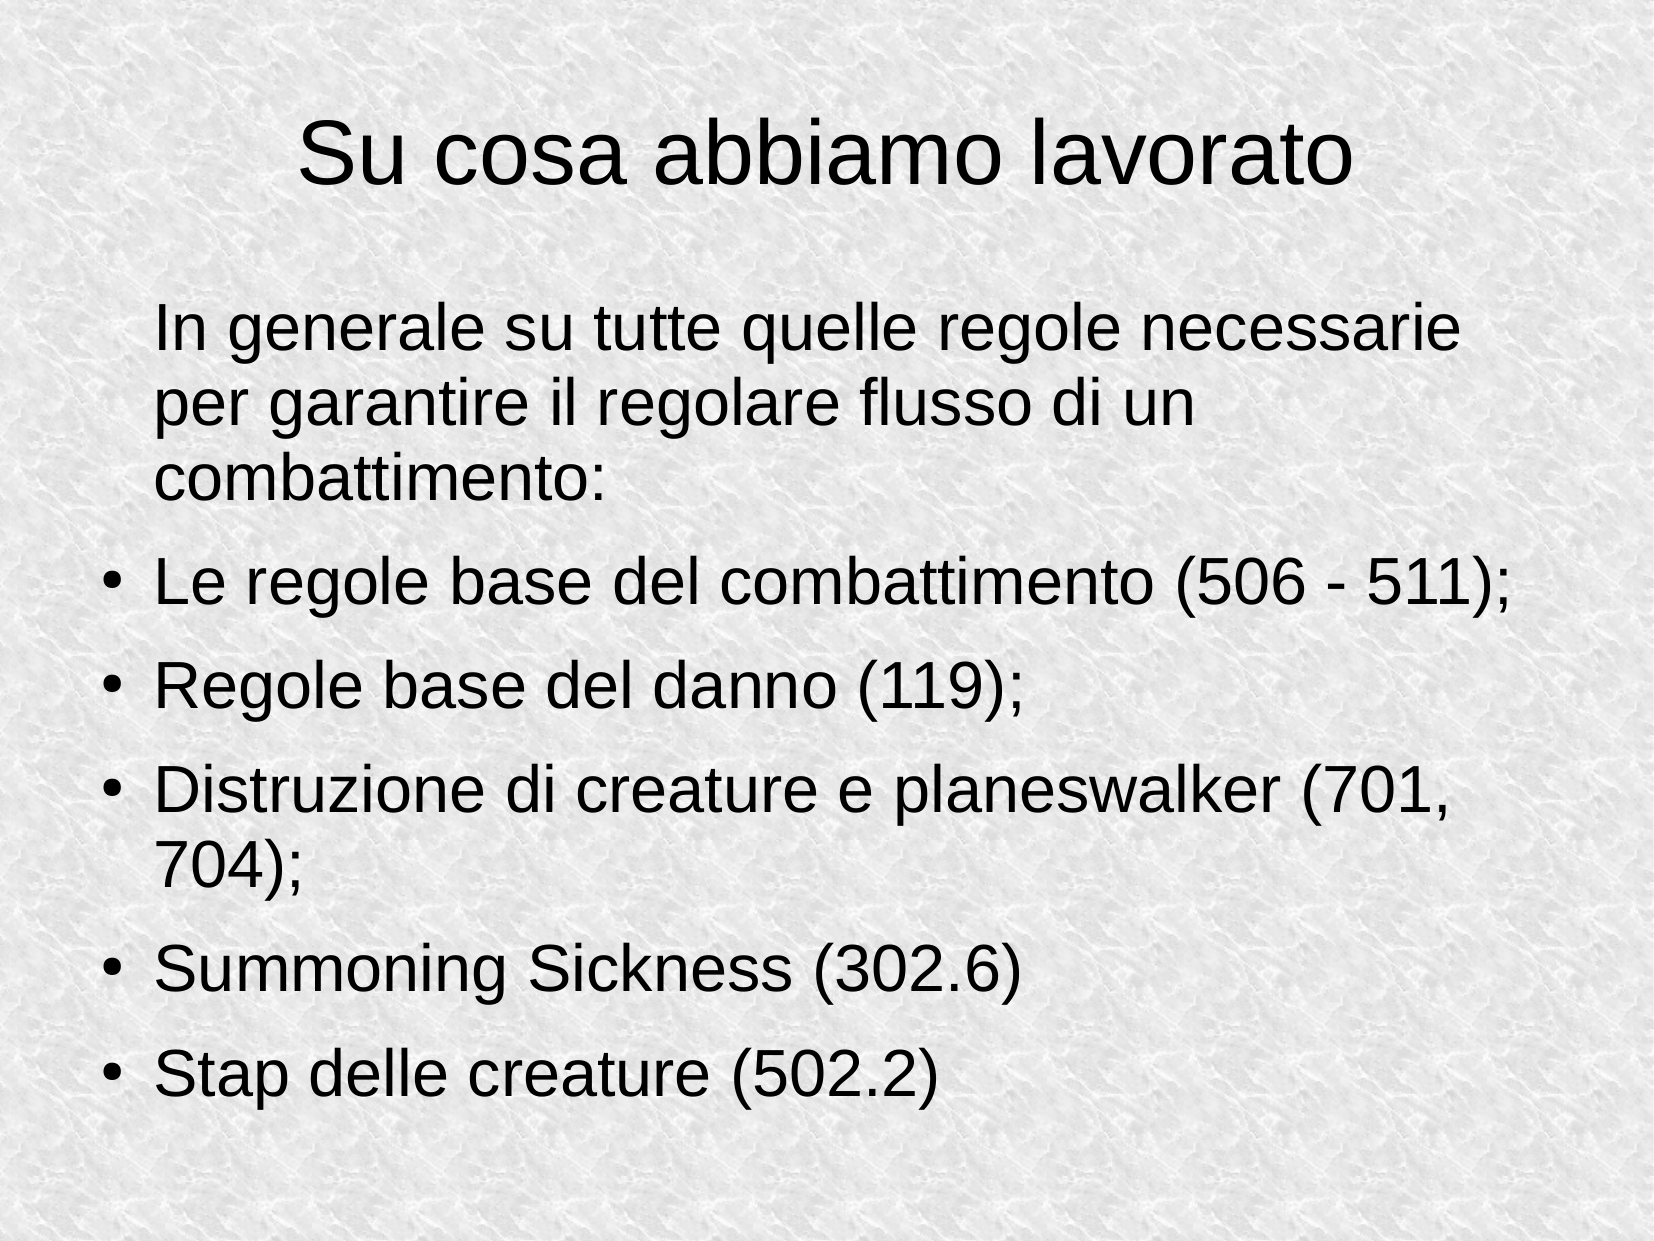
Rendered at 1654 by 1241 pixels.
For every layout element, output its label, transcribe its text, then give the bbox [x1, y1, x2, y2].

picture [0, 0, 1654, 1241]
title Su cosa abbiamo lavorato [82, 49, 1571, 257]
list In generale su tutte quelle regole necessarie per garantire il regolare flusso di un combattimento: Le regole base del combattimento (506 - 511); Regole base del danno (119); Distruzione di creature e planeswalker (701, 704); Summoning Sickness (302.6) Stap delle creature (502.2) [82, 290, 1571, 1111]
